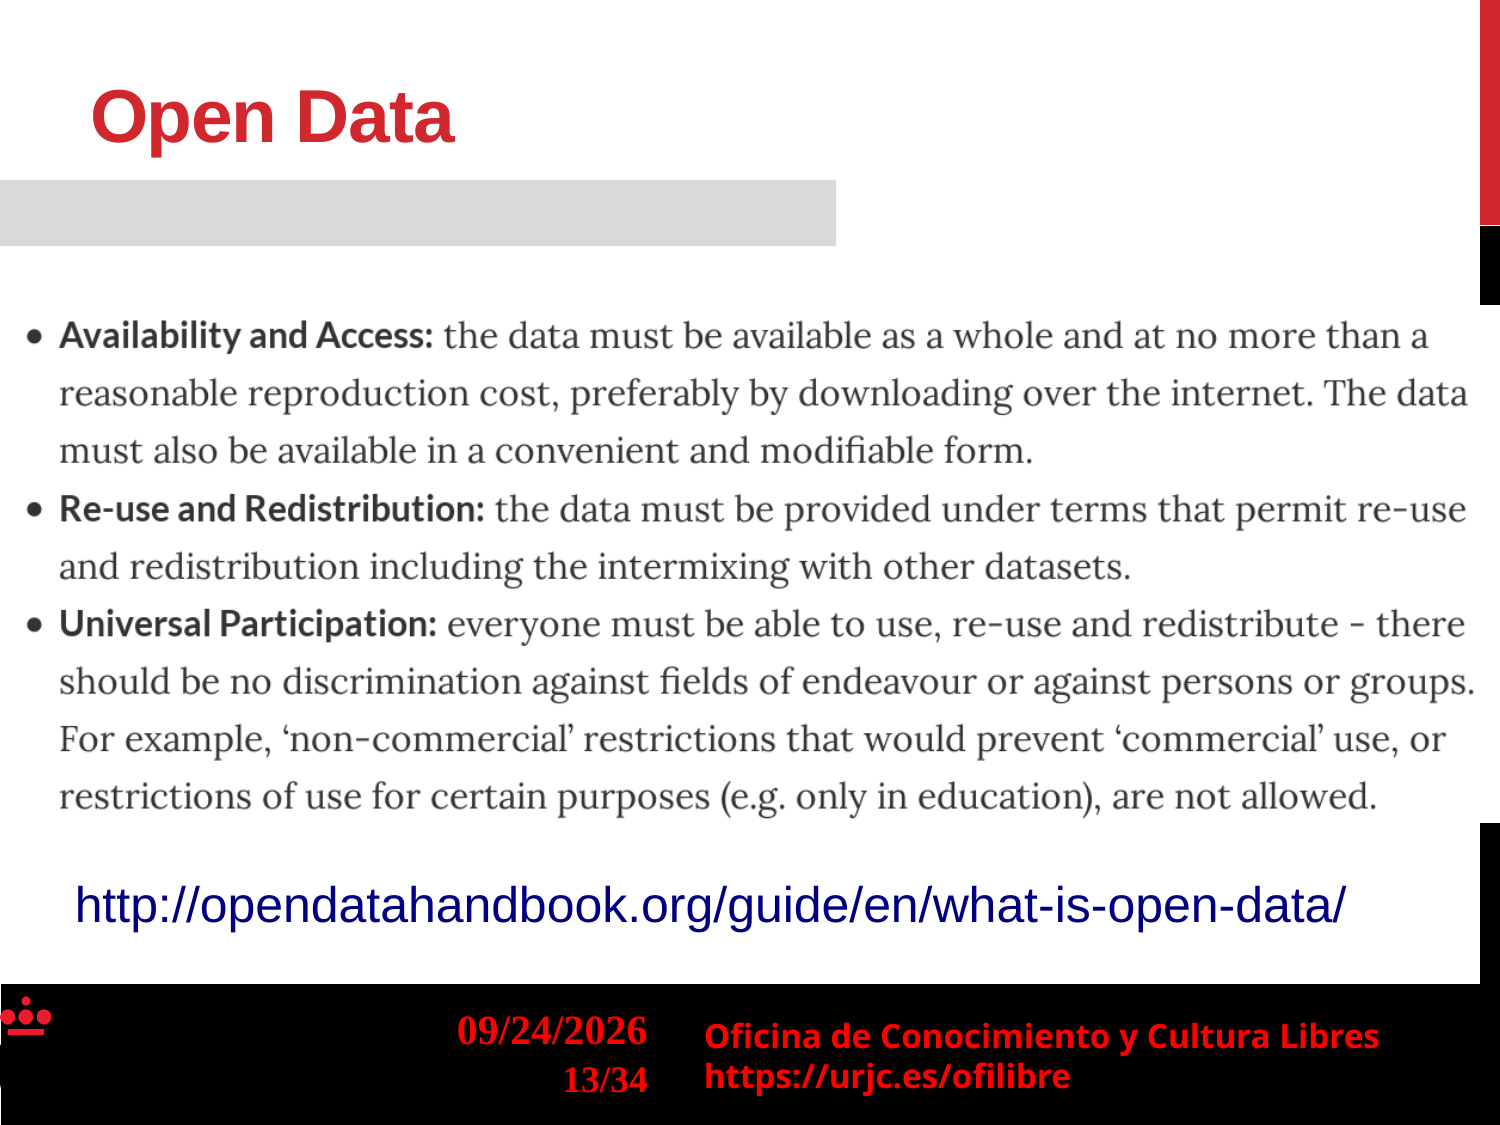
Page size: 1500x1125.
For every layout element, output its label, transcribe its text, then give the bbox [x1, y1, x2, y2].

title [75, 15, 1425, 172]
picture [4, 305, 1500, 823]
text_box Open Data [0, 24, 1326, 172]
text_box http://opendatahandbook.org/guide/en/what-is-open-data/ [60, 870, 1363, 941]
